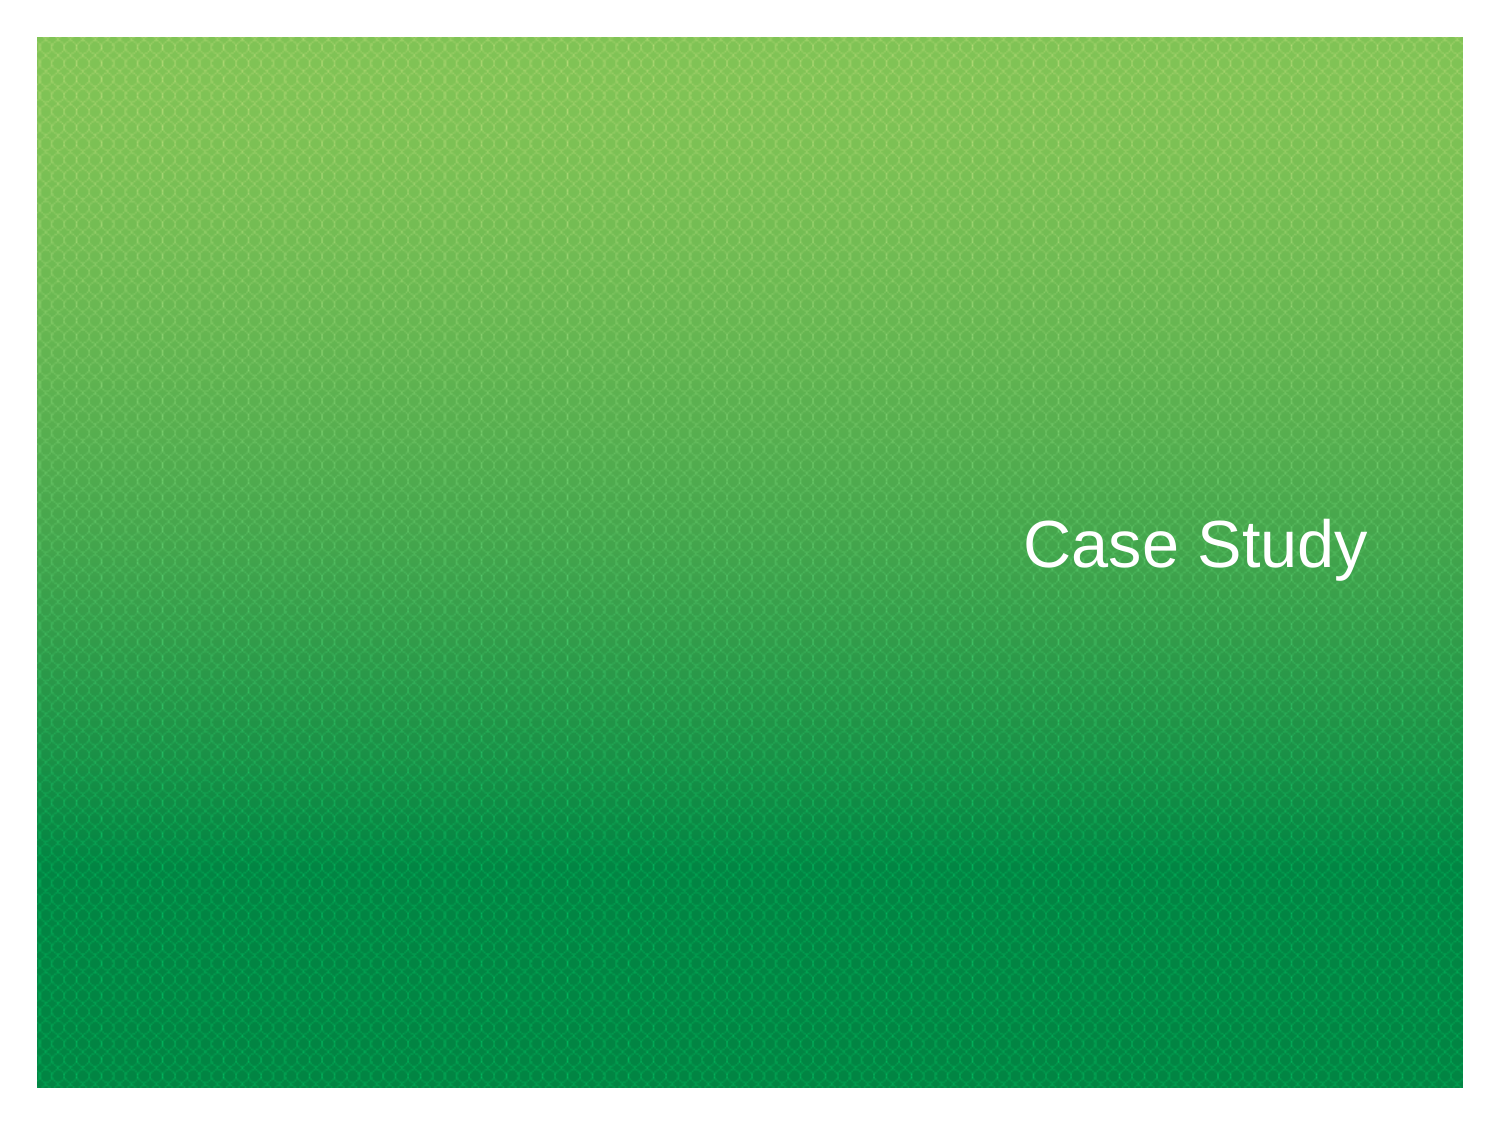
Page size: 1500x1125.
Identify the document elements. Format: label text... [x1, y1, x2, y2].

picture [37, 37, 1463, 1088]
title Case Study [135, 450, 1369, 638]
